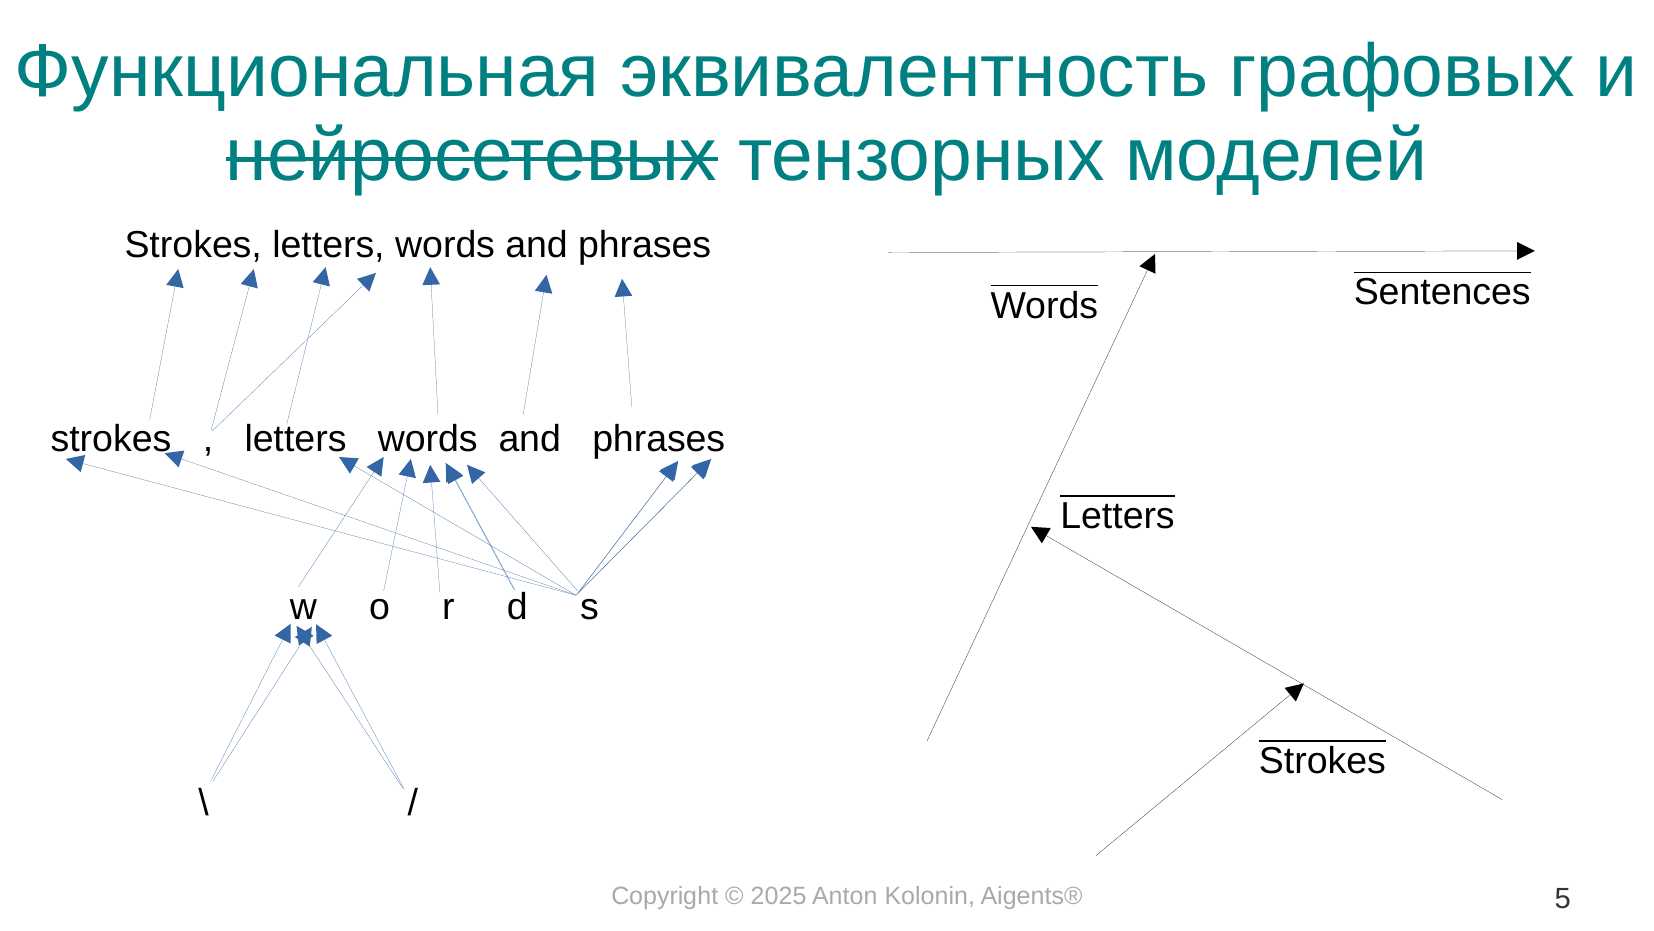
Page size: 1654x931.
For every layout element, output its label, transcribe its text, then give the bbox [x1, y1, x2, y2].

text_box strokes , letters words and phrases [35, 409, 752, 467]
text_box Функциональная эквивалентность графовых и нейросетевых тензорных моделей [0, 0, 1654, 226]
text_box w o r d s [549, 578, 588, 594]
text_box Strokes, letters, words and phrases [109, 215, 738, 273]
text_box w o r d s [530, 578, 566, 591]
text_box \ / [183, 773, 432, 831]
text_box Words [965, 276, 1113, 334]
text_box w o r d s [275, 578, 614, 636]
text_box Strokes [1233, 731, 1401, 789]
text_box Letters [1035, 486, 1190, 544]
text_box Sentences [1328, 262, 1547, 320]
